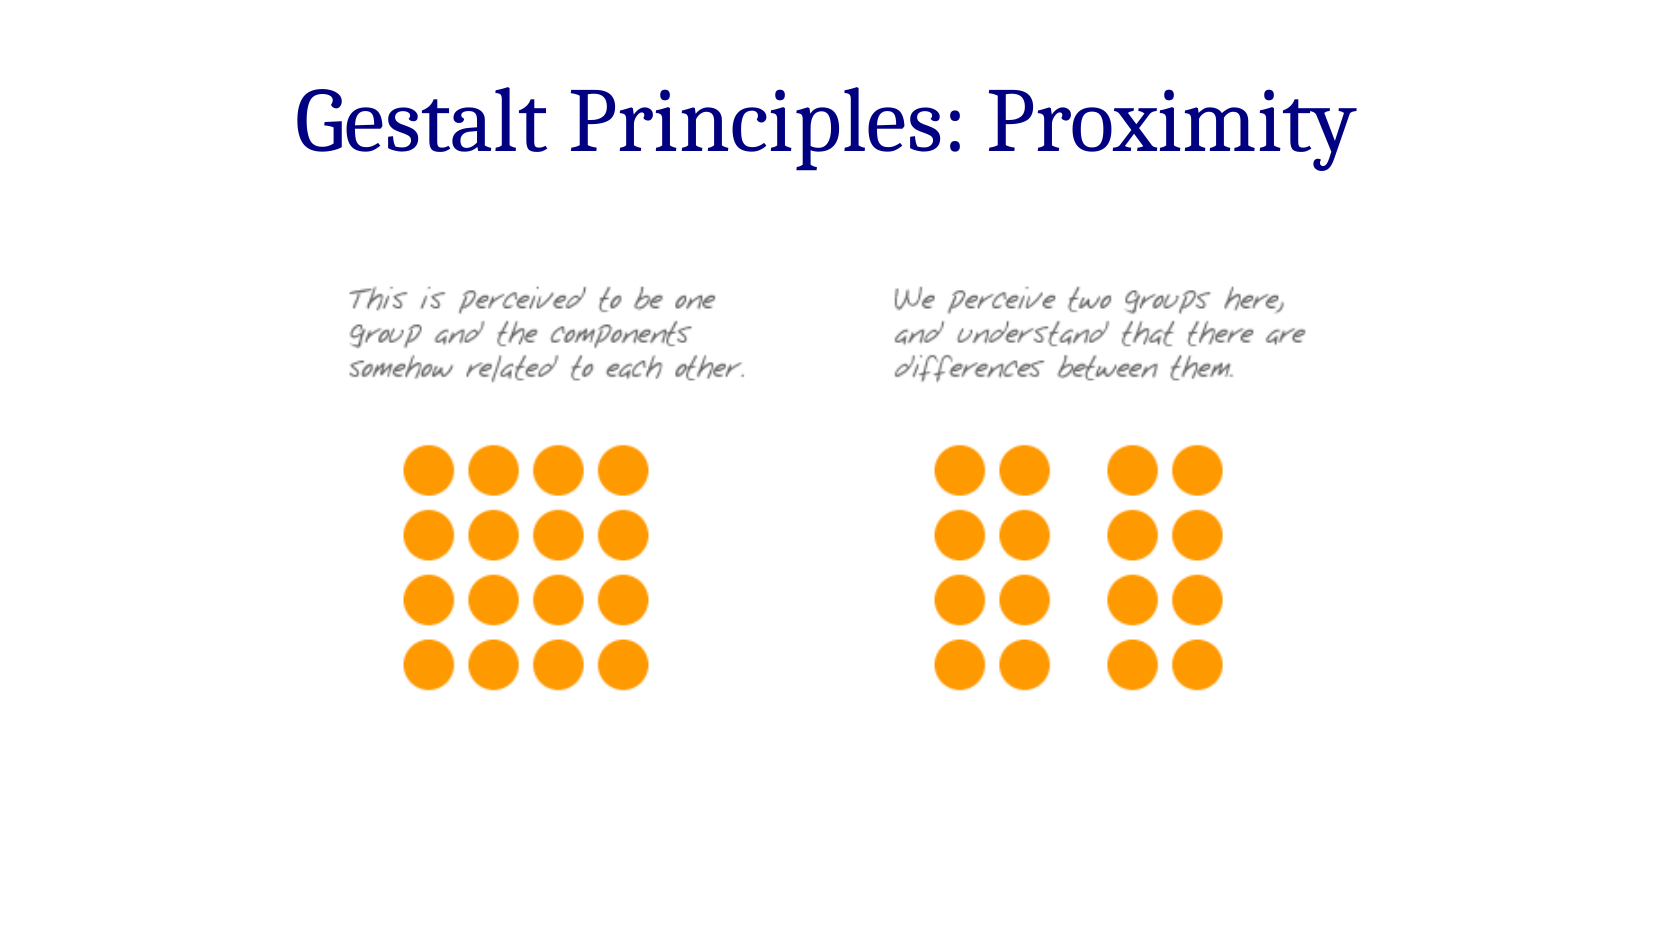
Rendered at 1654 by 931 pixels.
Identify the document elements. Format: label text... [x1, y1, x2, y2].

title Gestalt Principles: Proximity [82, 37, 1571, 193]
picture [287, 217, 1367, 758]
